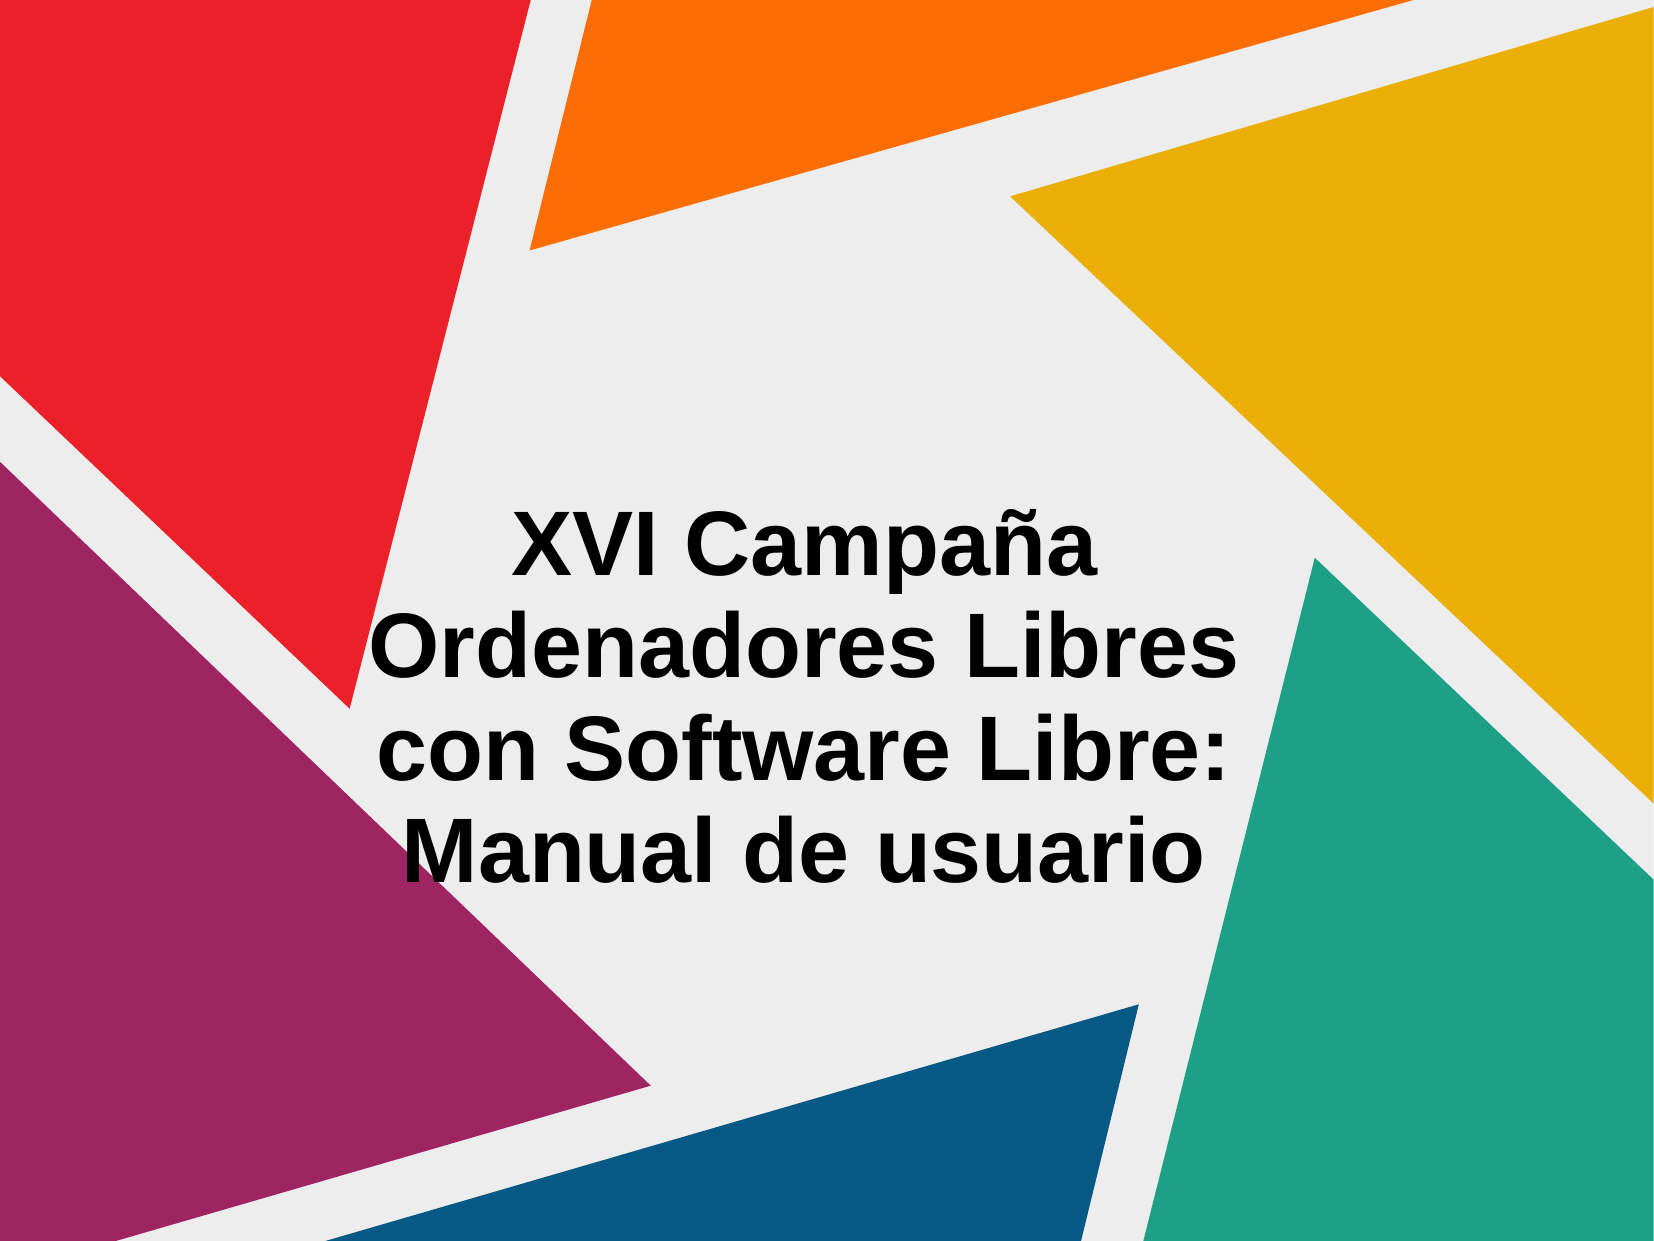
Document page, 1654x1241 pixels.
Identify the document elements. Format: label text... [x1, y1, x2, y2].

subtitle XVI Campaña Ordenadores Libres con Software Libre: Manual de usuario [297, 354, 1312, 1040]
